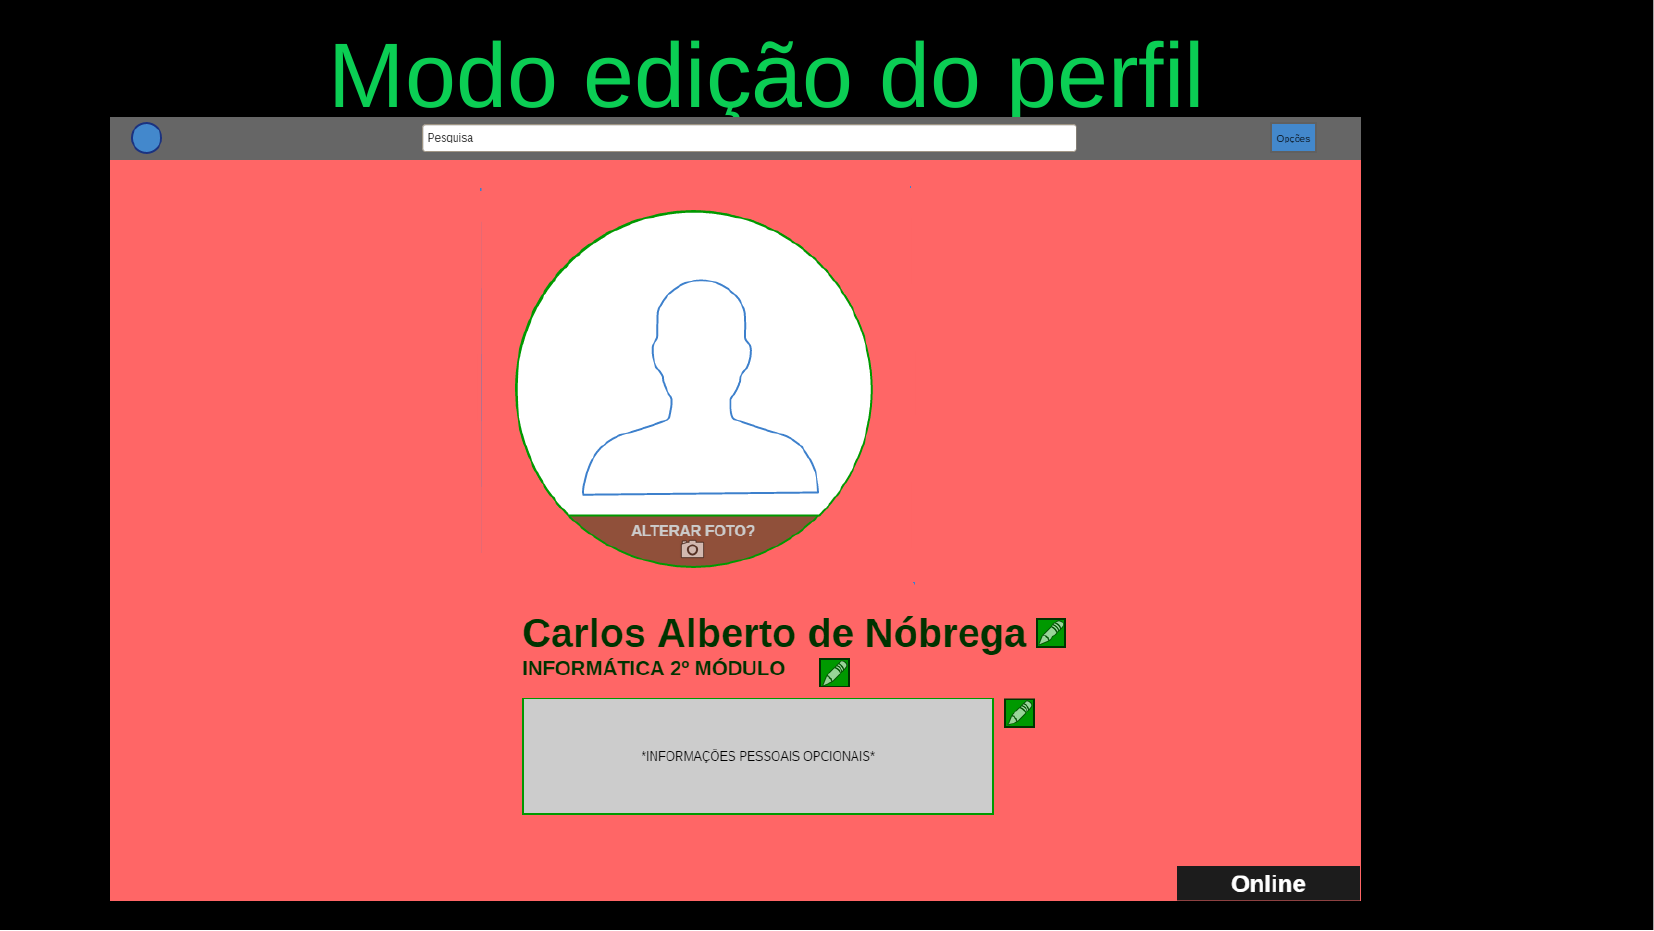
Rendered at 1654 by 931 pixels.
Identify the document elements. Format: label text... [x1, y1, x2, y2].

picture [110, 117, 1361, 901]
title Modo edição do perfil [23, 0, 1512, 259]
